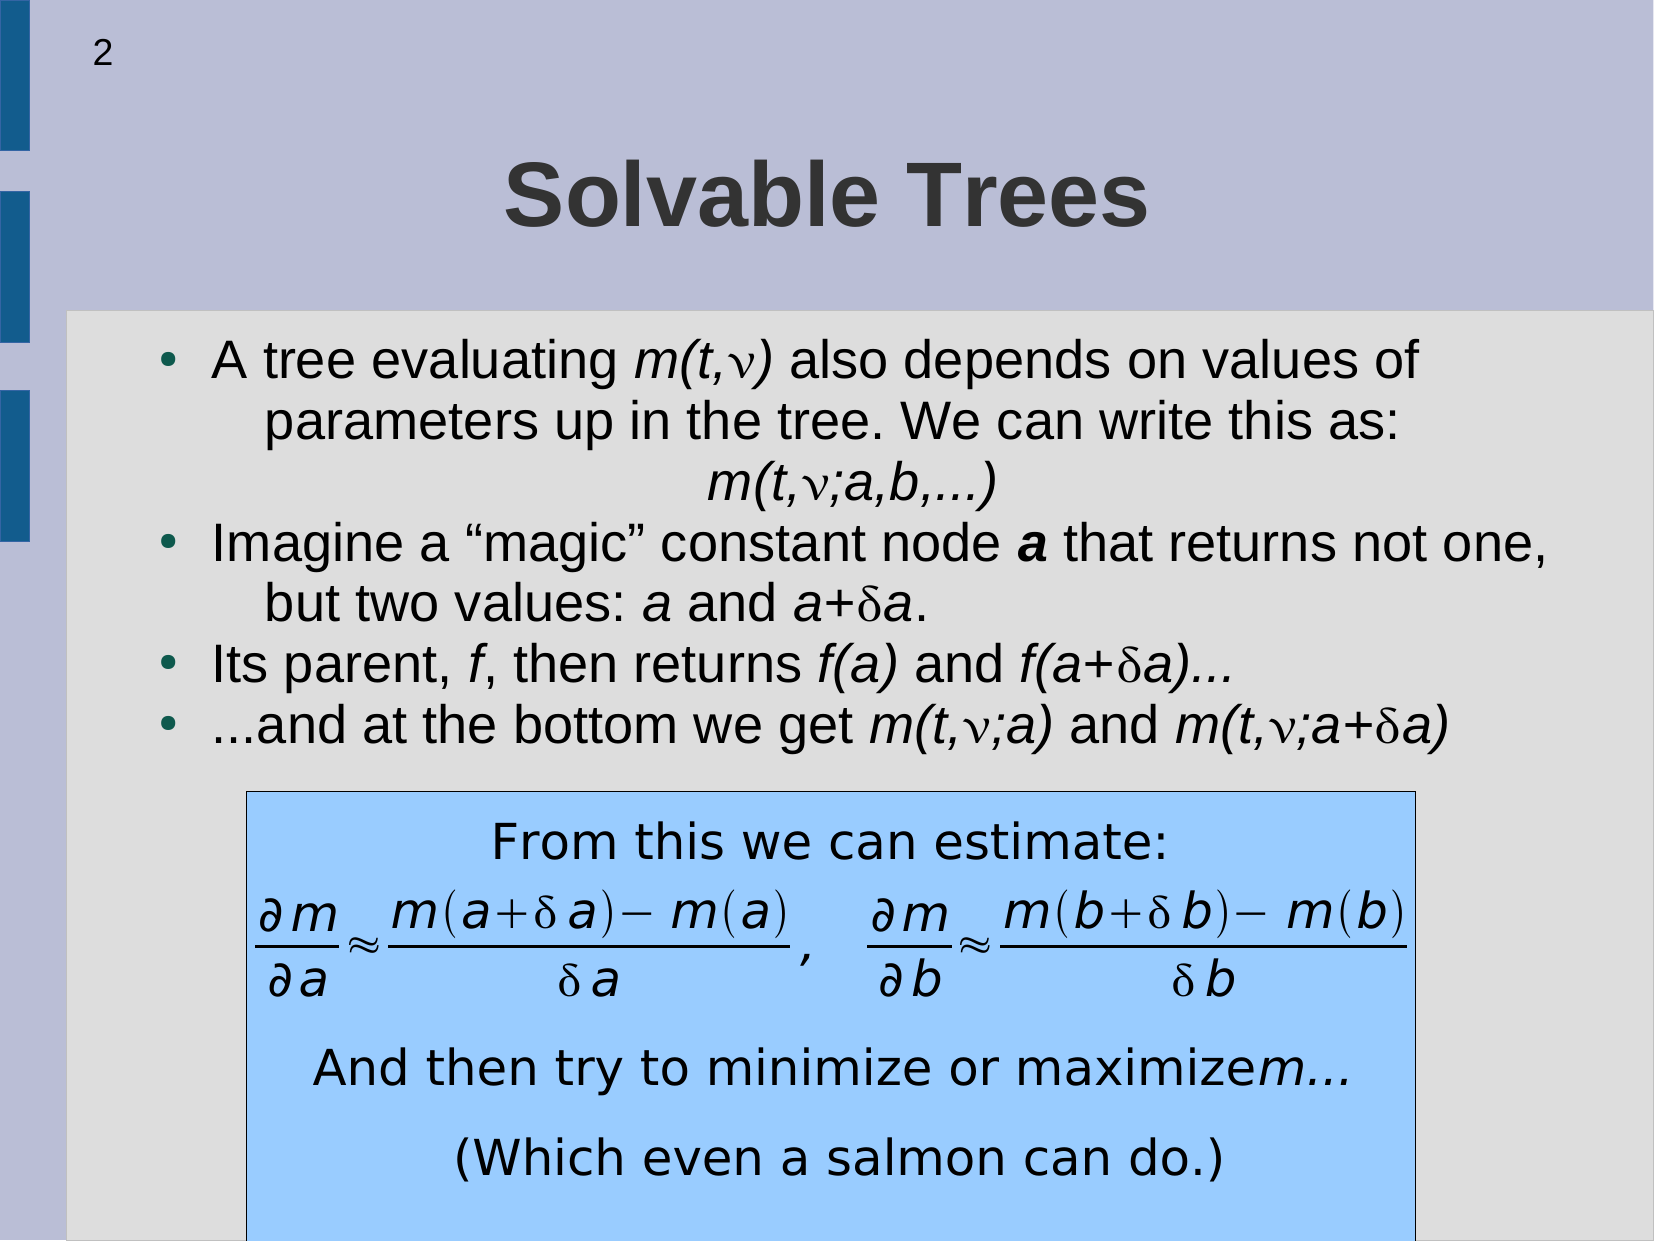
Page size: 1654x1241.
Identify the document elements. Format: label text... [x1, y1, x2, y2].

chart [246, 791, 1416, 1241]
title Solvable Trees [121, 91, 1534, 299]
text_box <number> [78, 23, 279, 97]
list A tree evaluating m(t,) also depends on values of parameters up in the tree. We can write this as: m(t,;a,b,...) Imagine a “magic” constant node a that returns not one, but two values: a and a+a. Its parent, f, then returns f(a) and f(a+a)... ...and at the bottom we get m(t,;a) and m(t,;a+a) [123, 330, 1622, 806]
